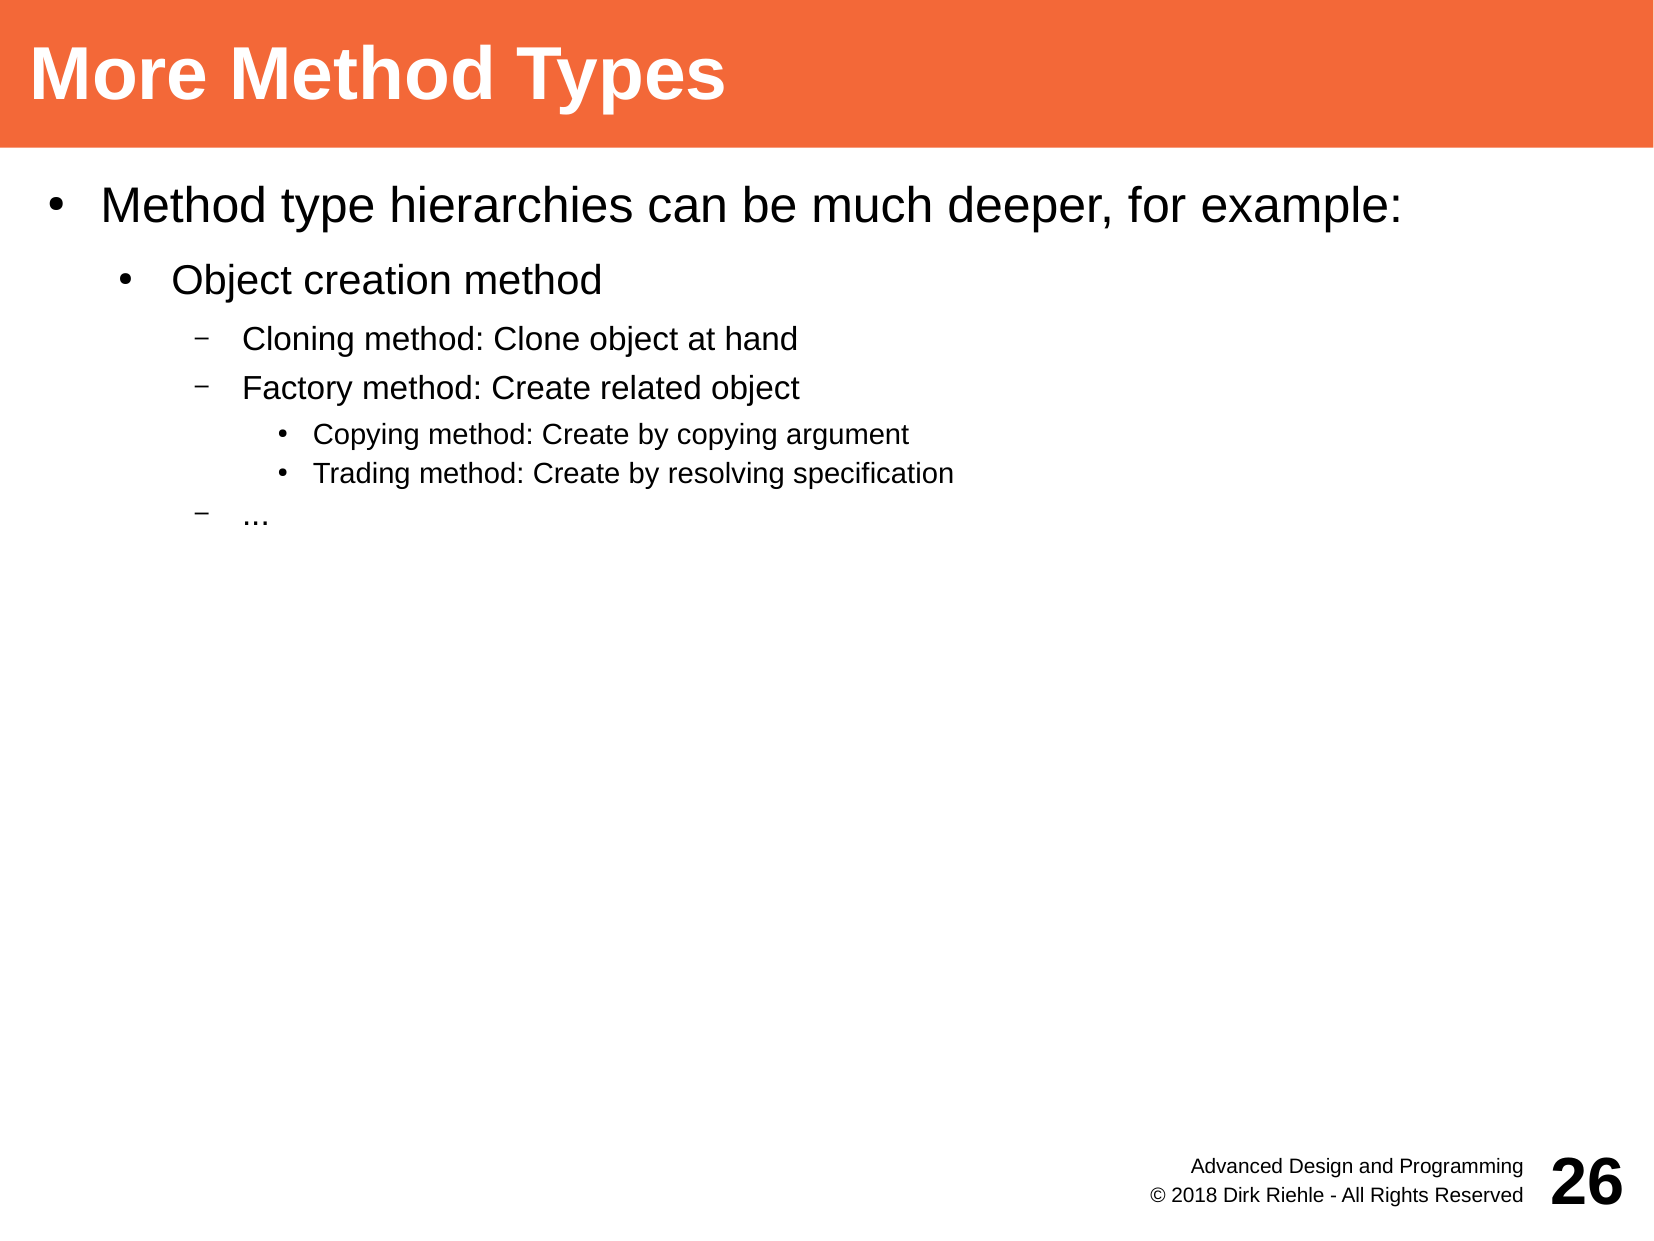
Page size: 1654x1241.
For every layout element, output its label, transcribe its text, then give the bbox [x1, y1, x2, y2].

title More Method Types [0, 0, 1654, 148]
list Method type hierarchies can be much deeper, for example: Object creation method Cloning method: Clone object at hand Factory method: Create related object Copying method: Create by copying argument Trading method: Create by resolving specification ... [29, 177, 1625, 1063]
